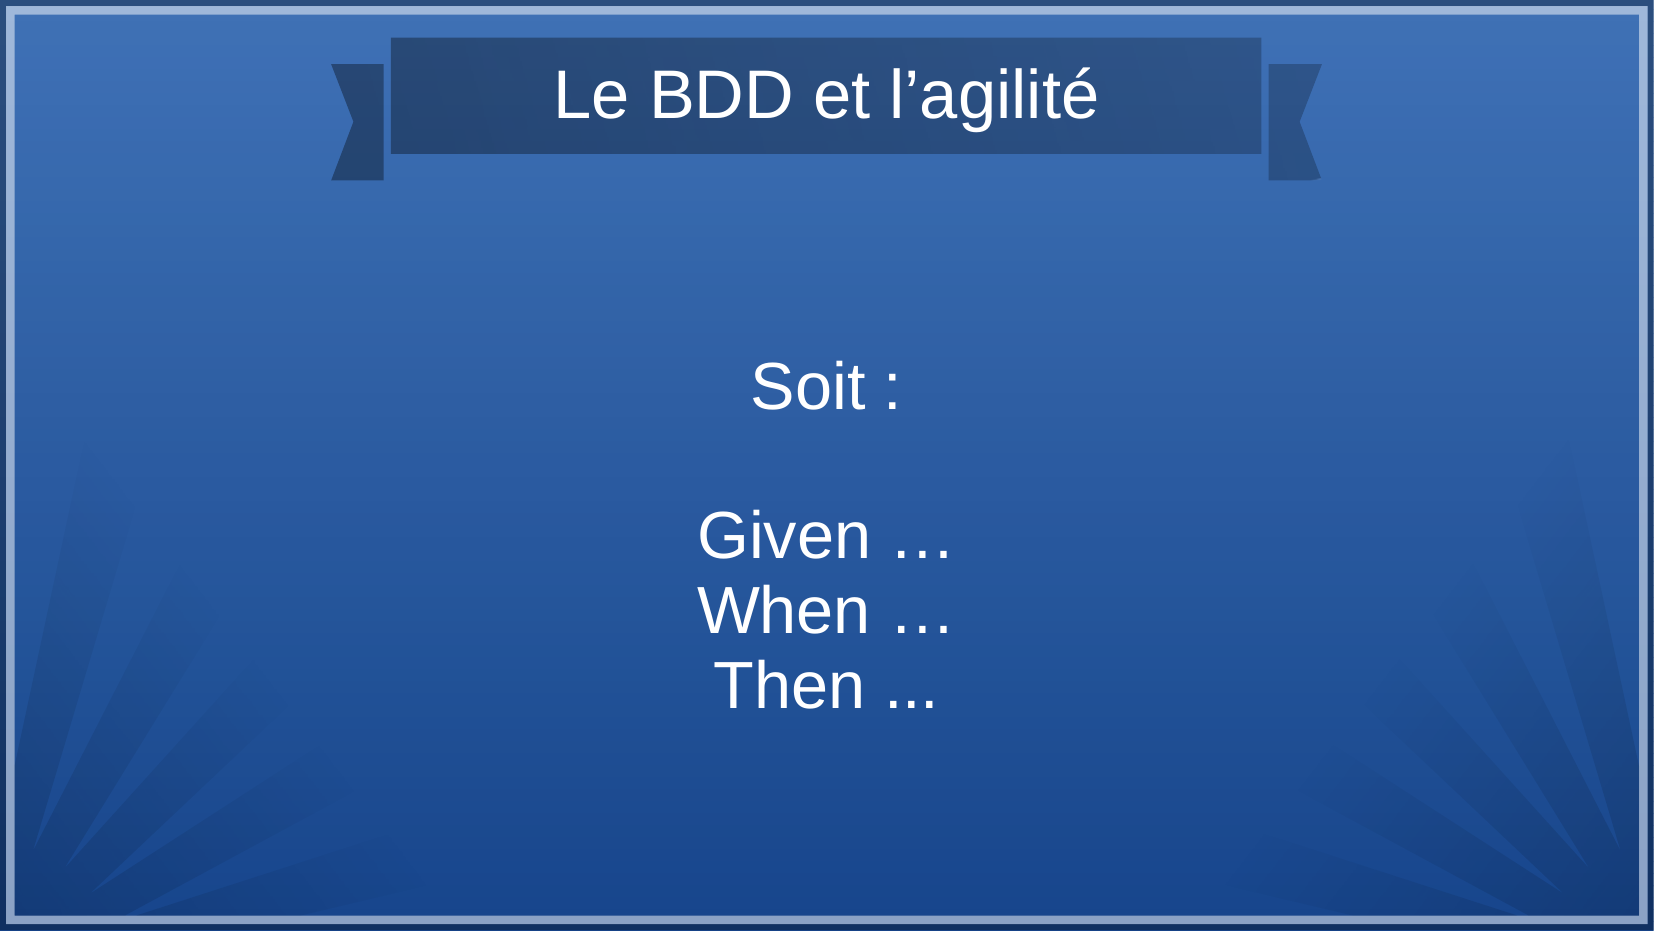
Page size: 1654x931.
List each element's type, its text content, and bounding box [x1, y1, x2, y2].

subtitle Soit : Given … When … Then ... [82, 224, 1571, 848]
title Le BDD et l’agilité [389, 35, 1264, 154]
